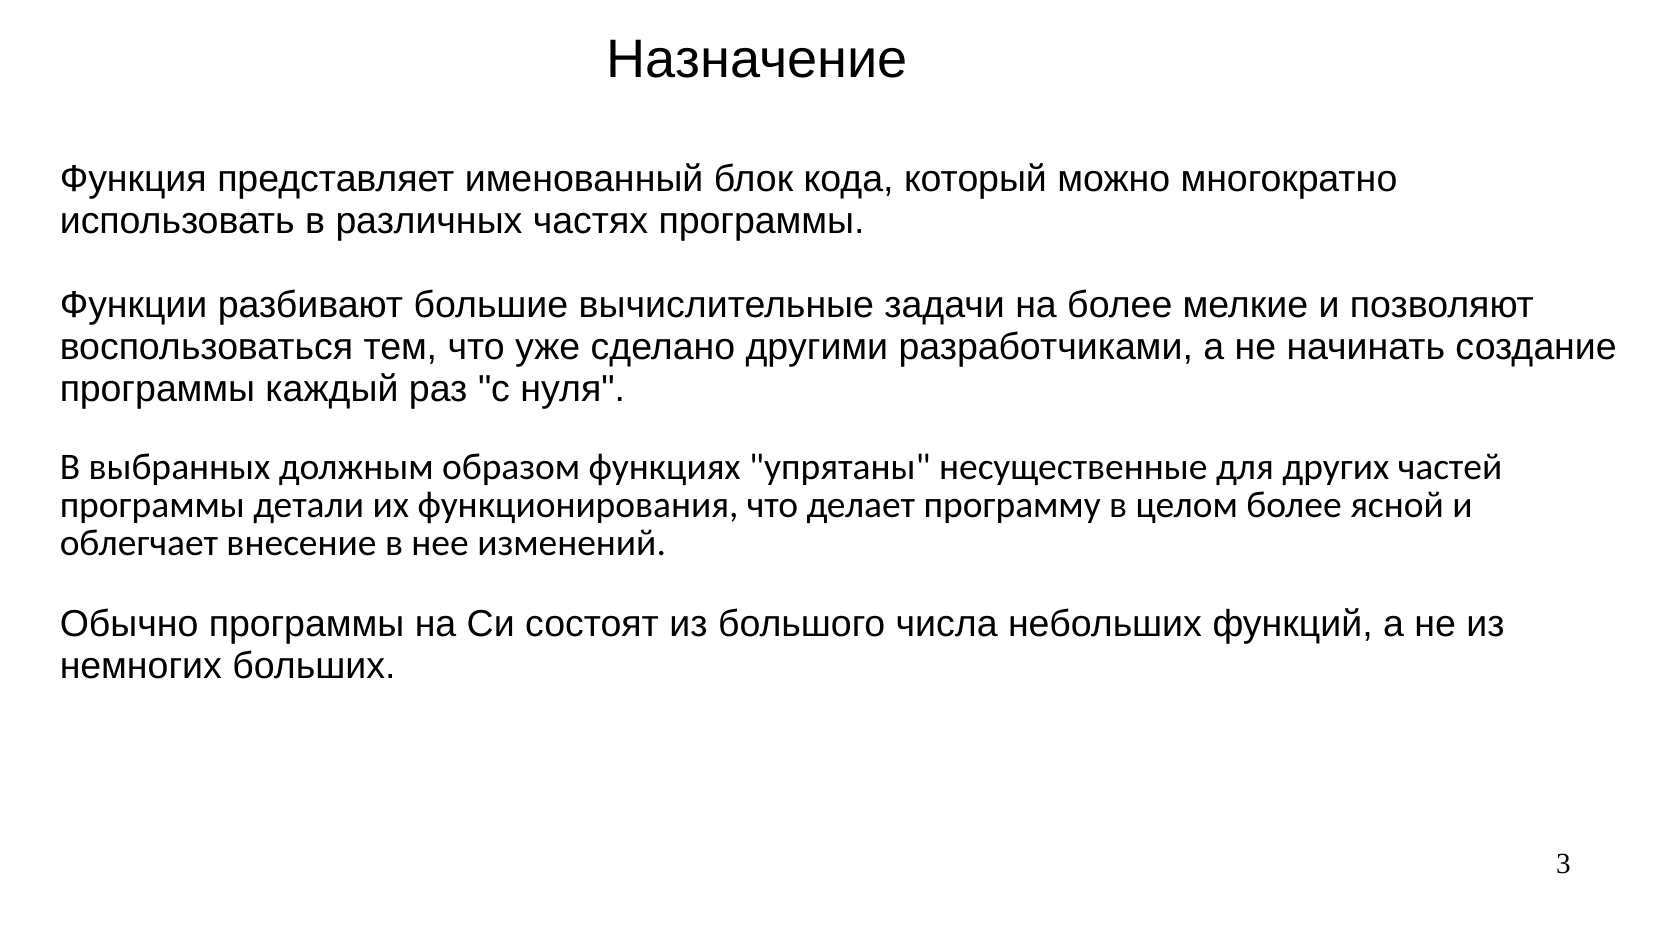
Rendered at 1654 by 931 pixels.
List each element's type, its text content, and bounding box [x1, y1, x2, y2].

text_box Назначение [525, 21, 991, 97]
text_box Функция представляет именованный блок кода, который можно многократно использовать в различных частях программы. Функции разбивают большие вычислительные задачи на более мелкие и позволяют воспользоваться тем, что уже сделано другими разработчиками, а не начинать создание программы каждый раз "с нуля". В выбранных должным образом функциях "упрятаны" несущественные для других частей программы детали их функционирования, что делает программу в целом более ясной и облегчает внесение в нее изменений. Обычно программы на Си состоят из большого числа небольших функций, а не из немногих больших. [45, 150, 1636, 699]
